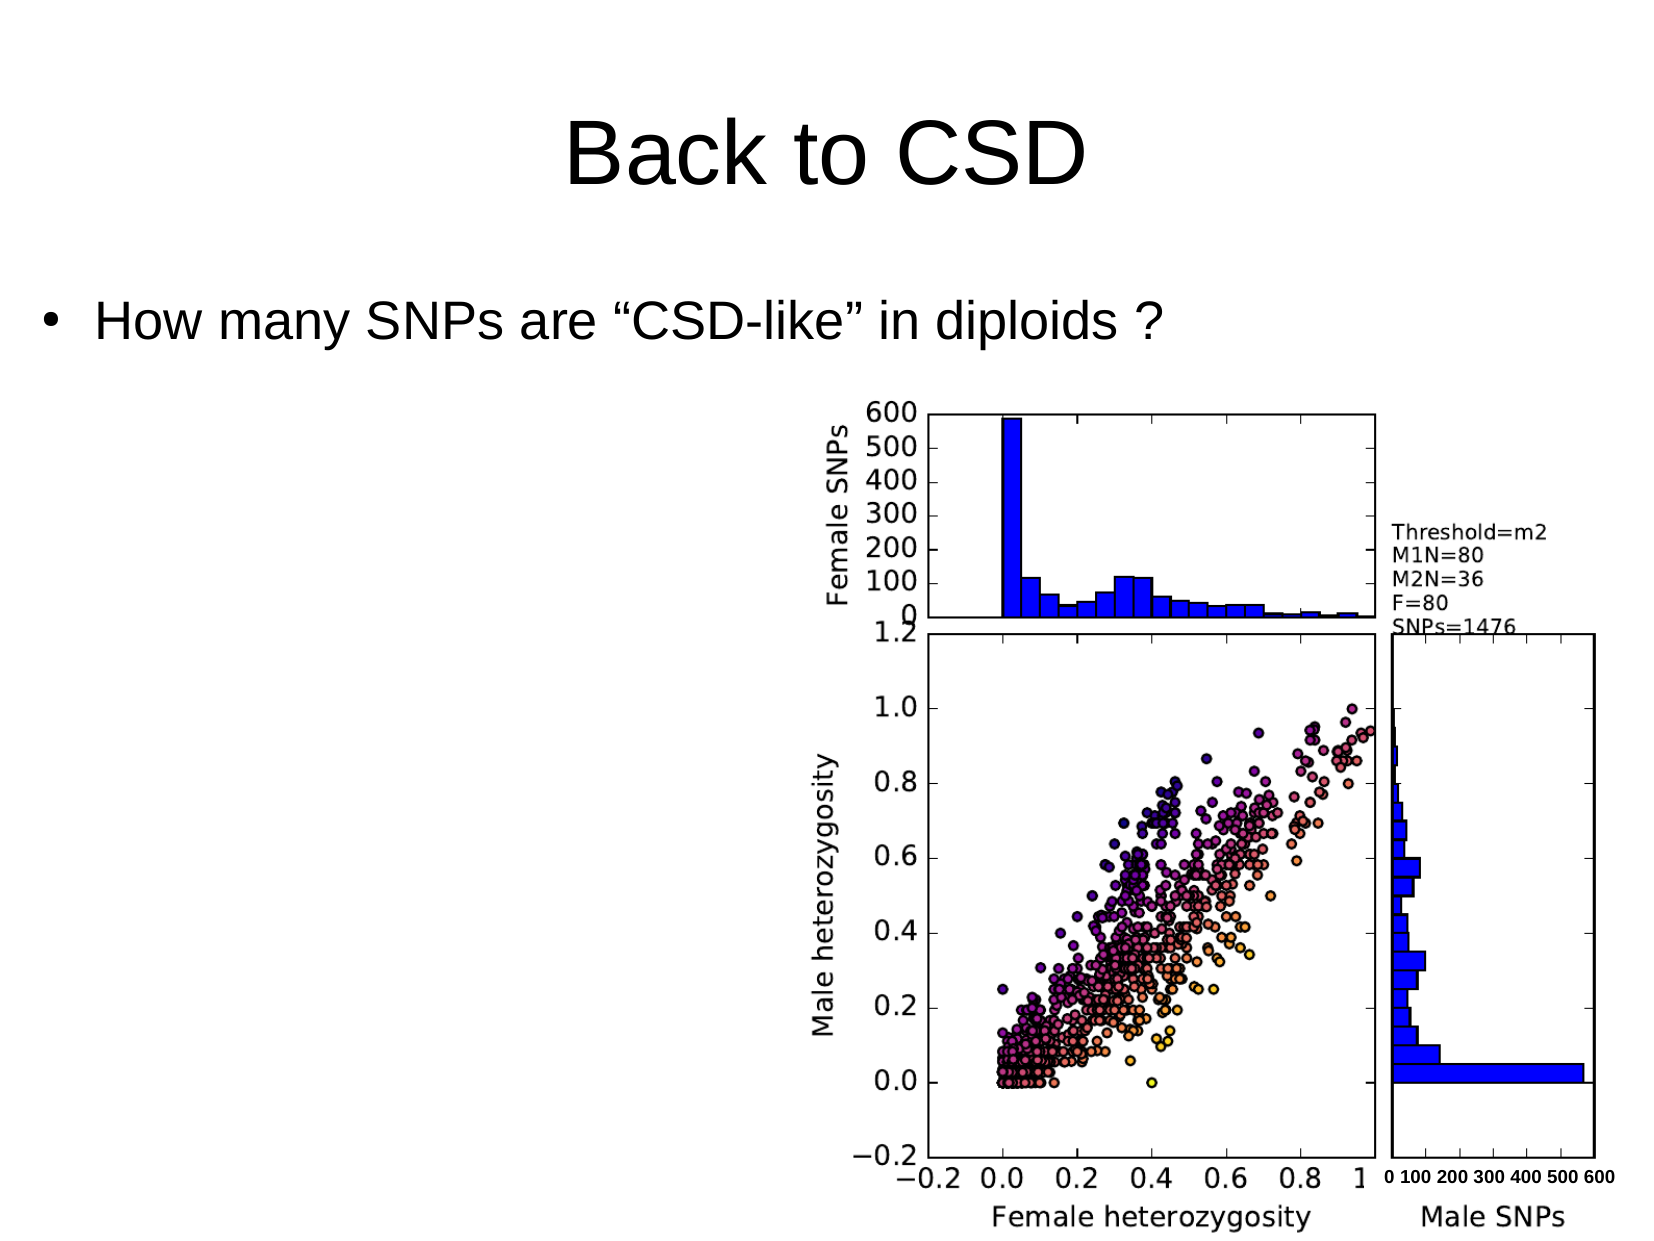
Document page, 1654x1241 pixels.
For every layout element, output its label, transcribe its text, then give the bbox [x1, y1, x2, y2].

text_box 0 100 200 300 400 500 600 [1364, 1159, 1648, 1196]
list How many SNPs are “CSD-like” in diploids ? [23, 290, 1512, 1010]
picture [791, 377, 1624, 1241]
title Back to CSD [82, 49, 1571, 257]
